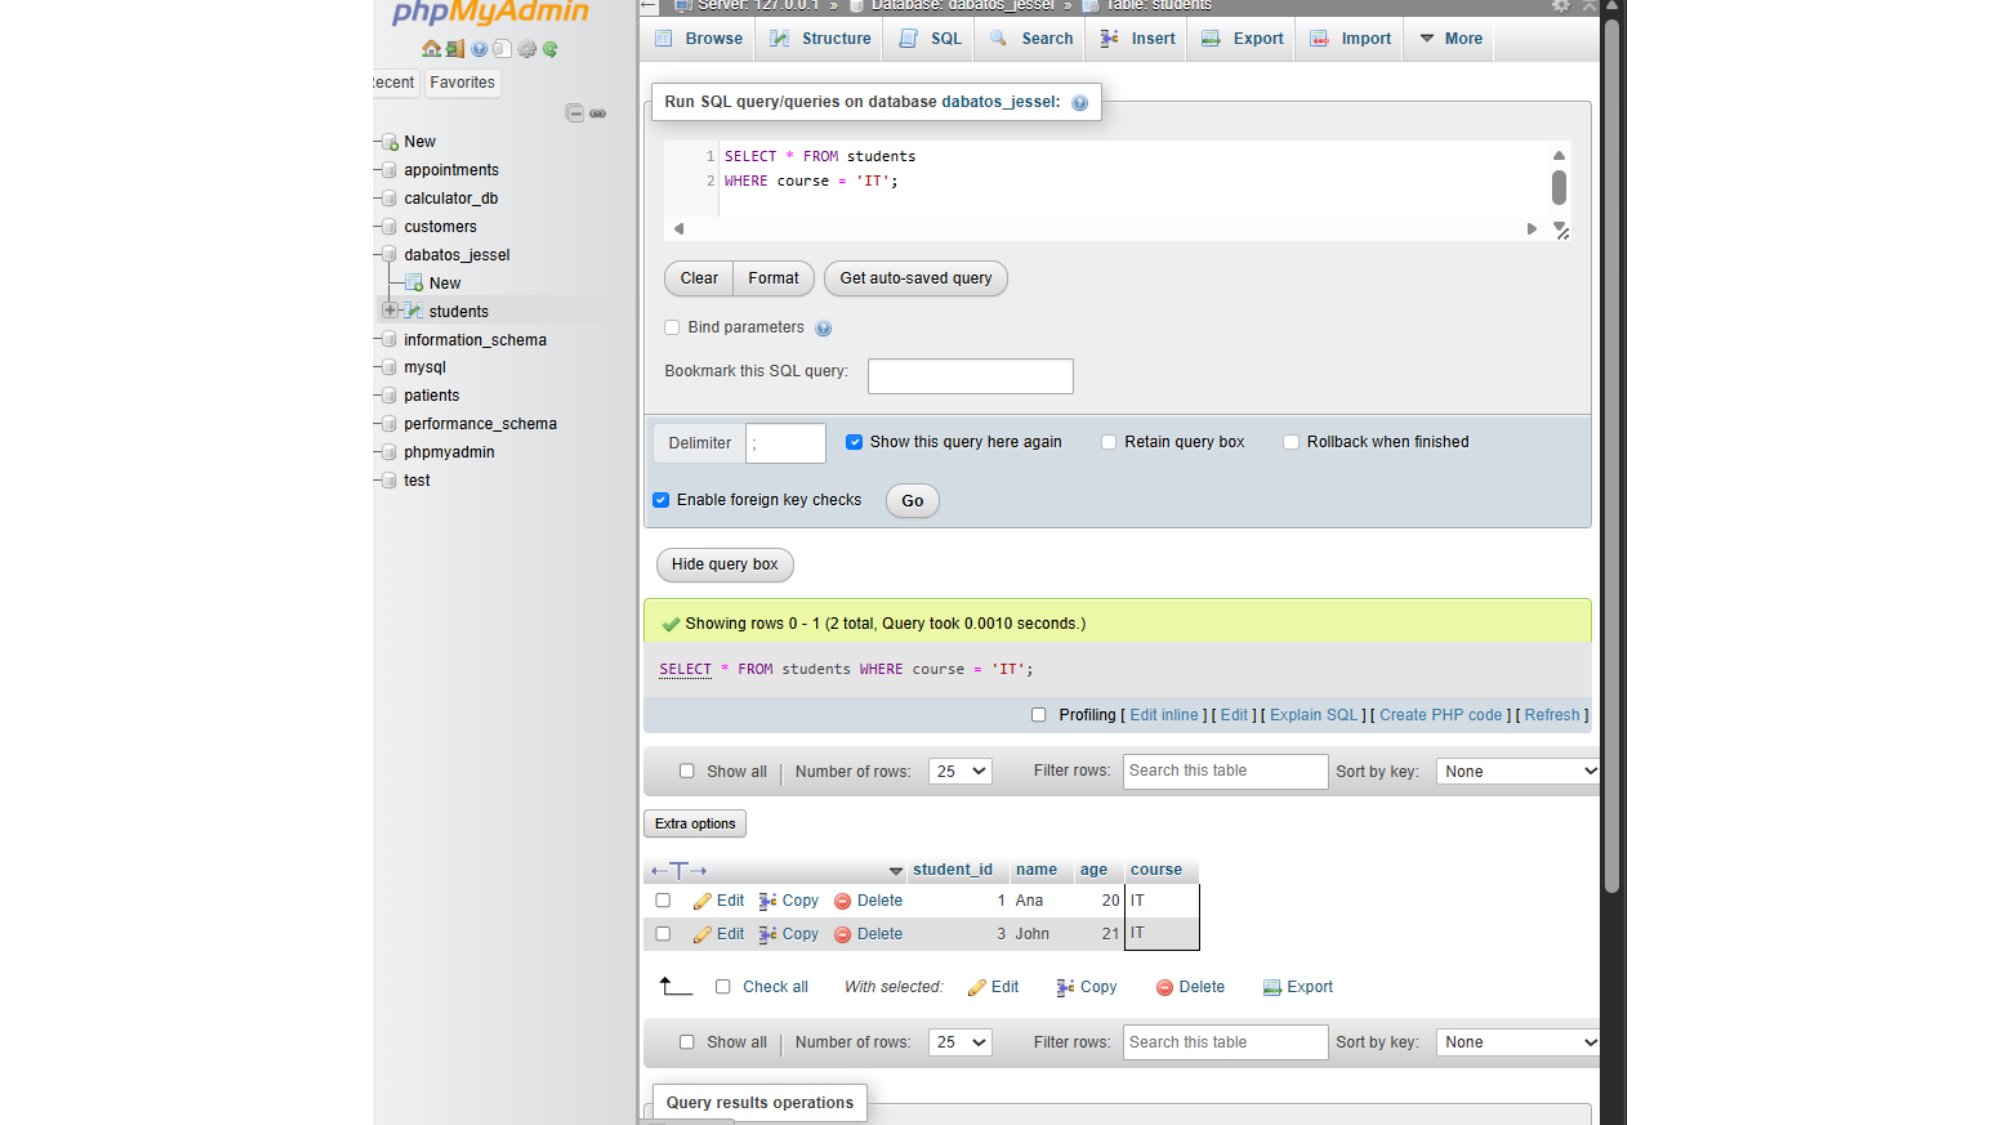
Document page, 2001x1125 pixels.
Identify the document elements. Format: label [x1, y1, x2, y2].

picture [373, 0, 1627, 1125]
